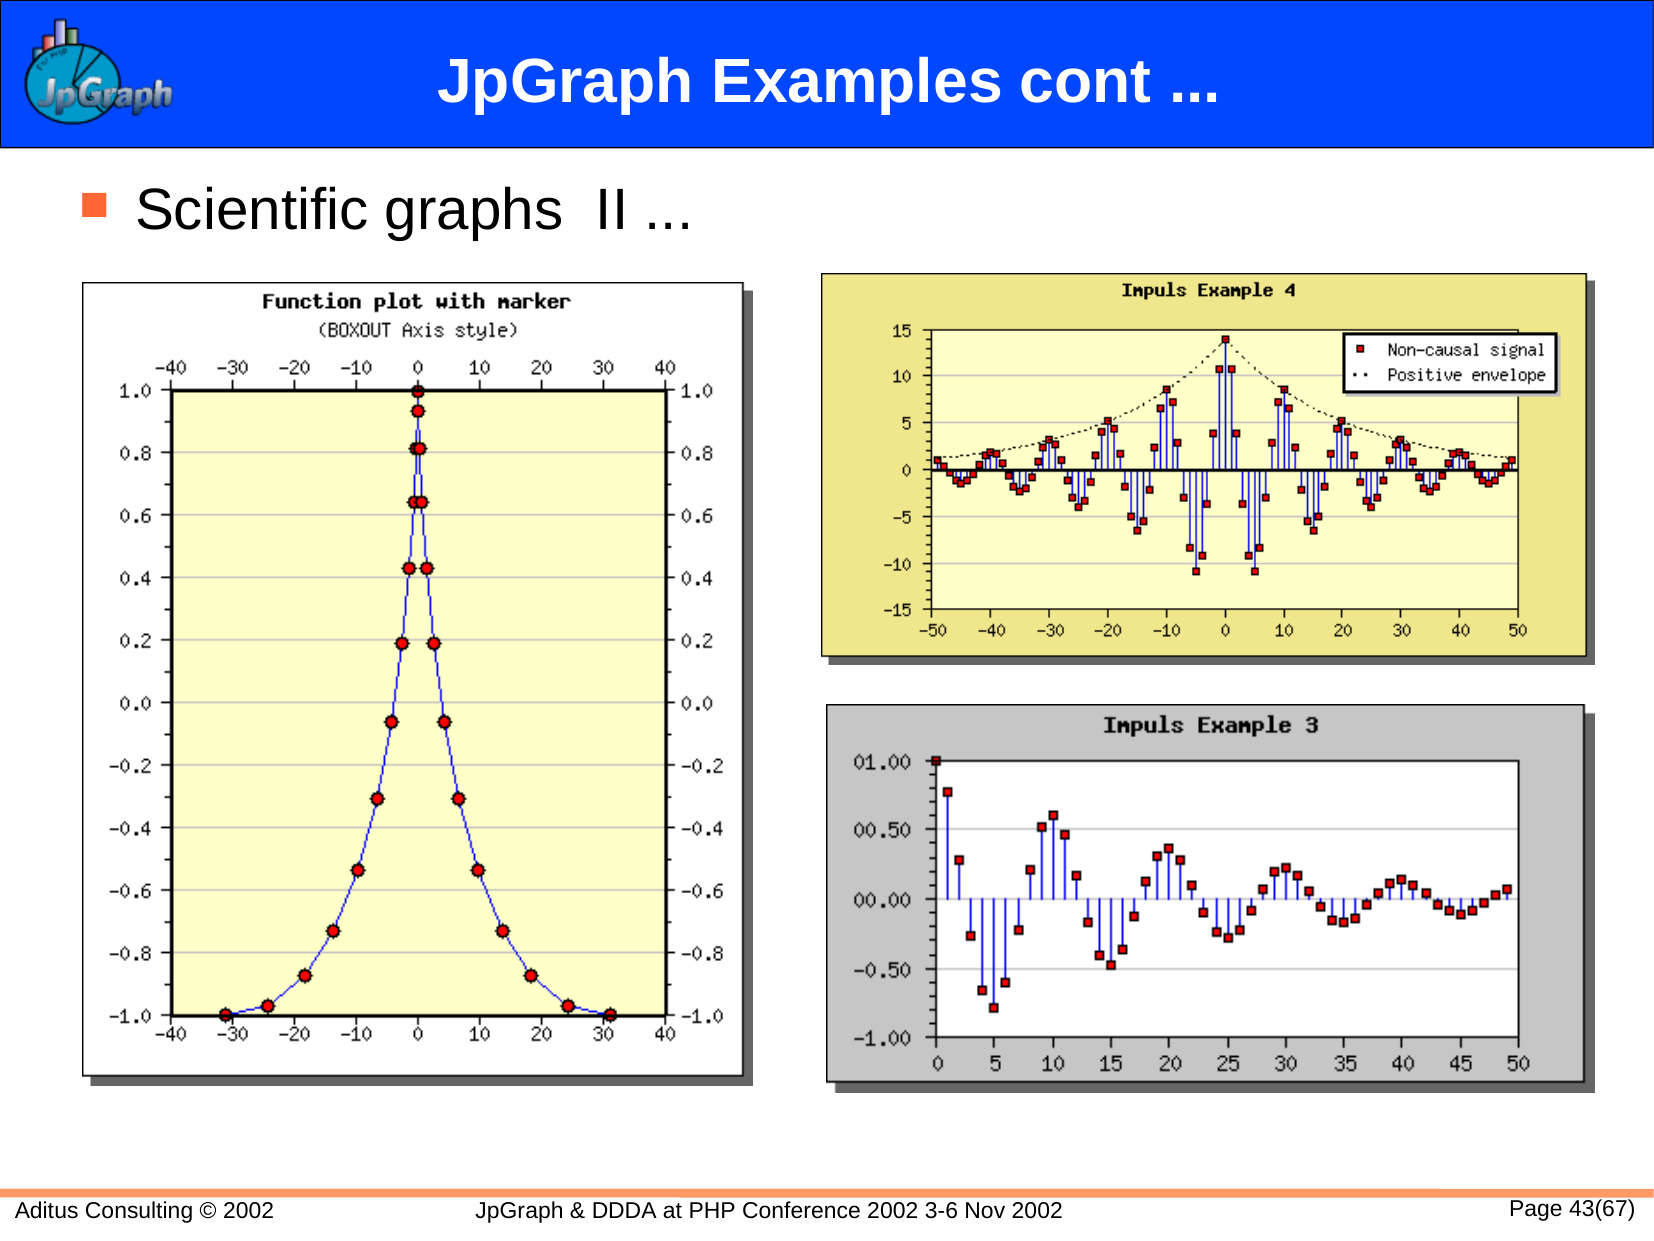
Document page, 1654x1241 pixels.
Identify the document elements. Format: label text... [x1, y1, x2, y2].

list Scientific graphs II ... [64, 177, 1580, 296]
picture [821, 273, 1595, 665]
picture [20, 17, 123, 128]
title JpGraph Examples cont ... [123, 0, 1536, 163]
picture [82, 282, 753, 1086]
picture [826, 704, 1595, 1093]
